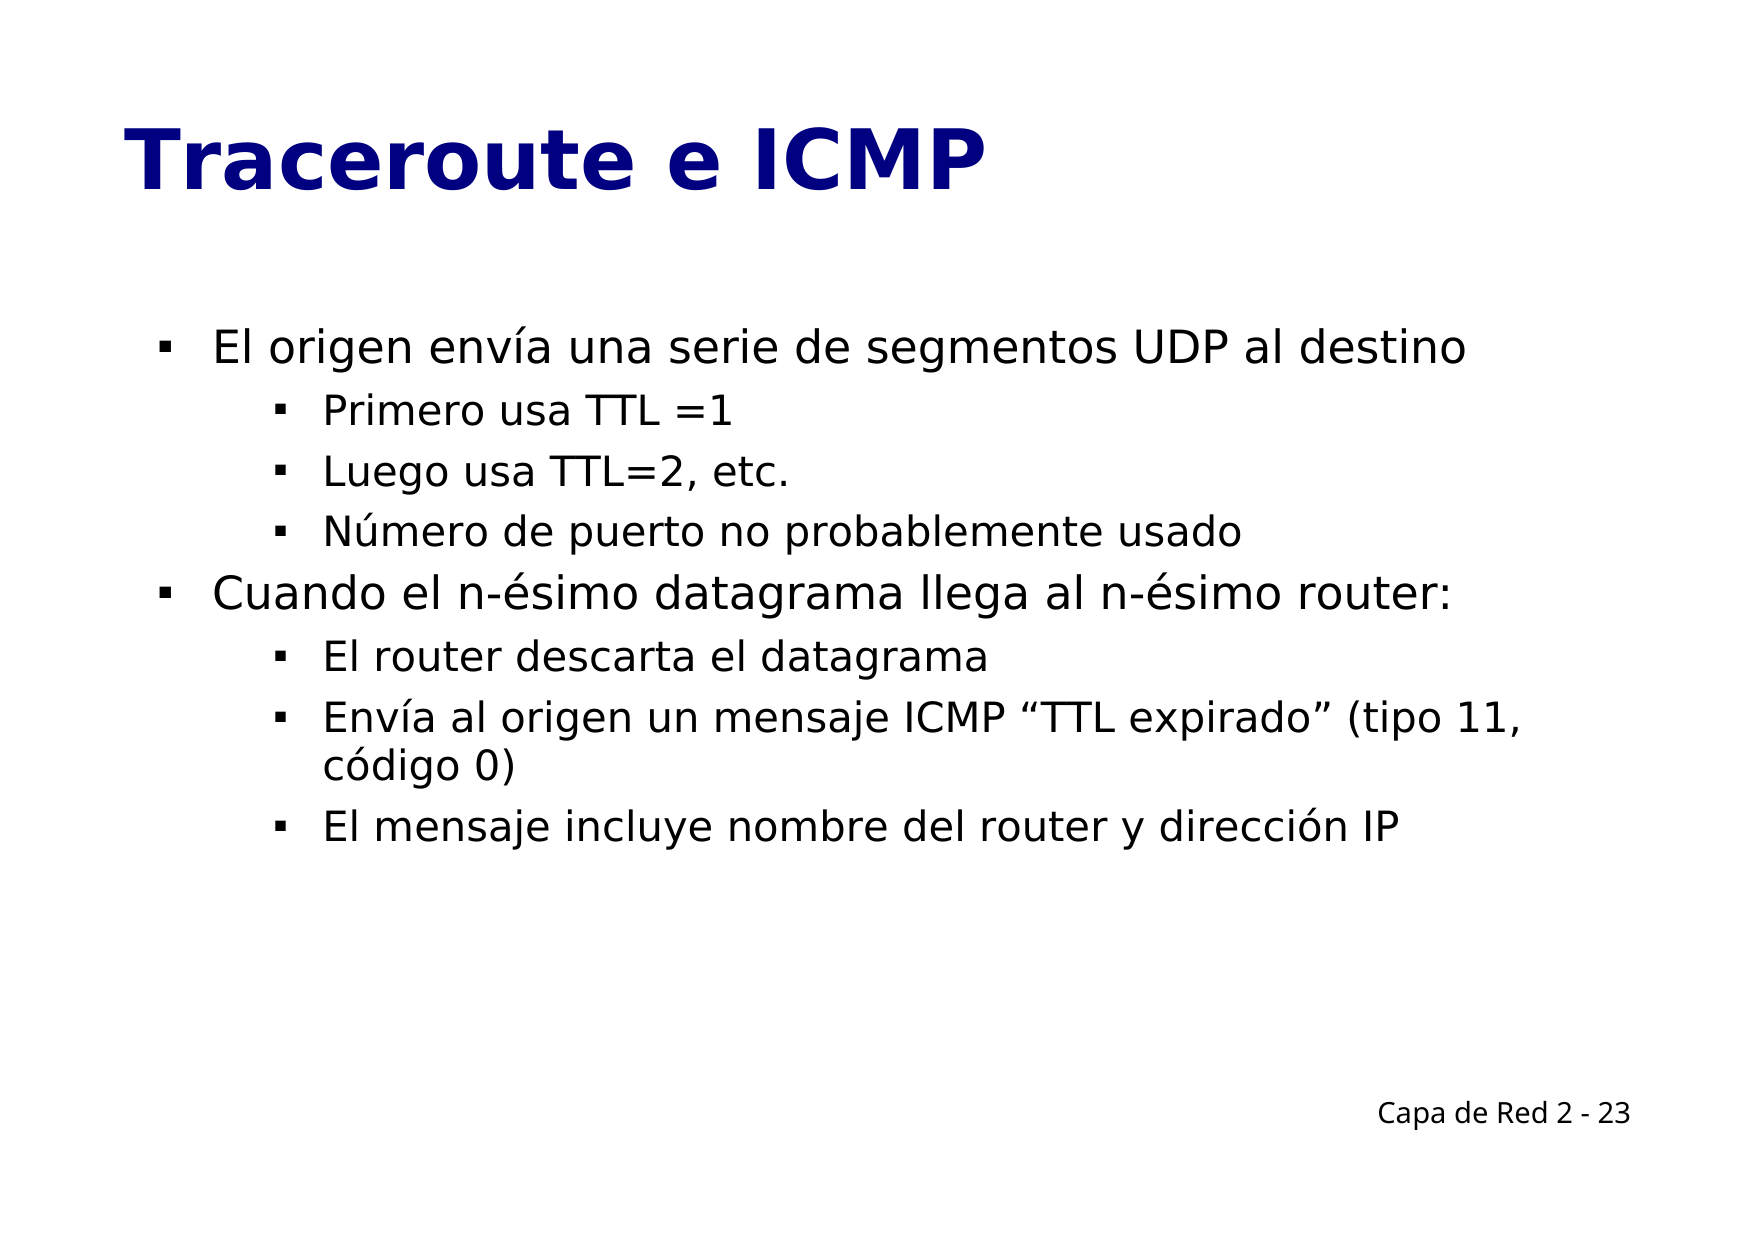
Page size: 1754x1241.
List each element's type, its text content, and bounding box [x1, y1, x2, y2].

list El origen envía una serie de segmentos UDP al destino Primero usa TTL =1 Luego usa TTL=2, etc. Número de puerto no probablemente usado Cuando el n-ésimo datagrama llega al n-ésimo router: El router descarta el datagrama Envía al origen un mensaje ICMP “TTL expirado” (tipo 11, código 0) El mensaje incluye nombre del router y dirección IP [154, 320, 1546, 1082]
title Traceroute e ICMP [109, 59, 1696, 262]
